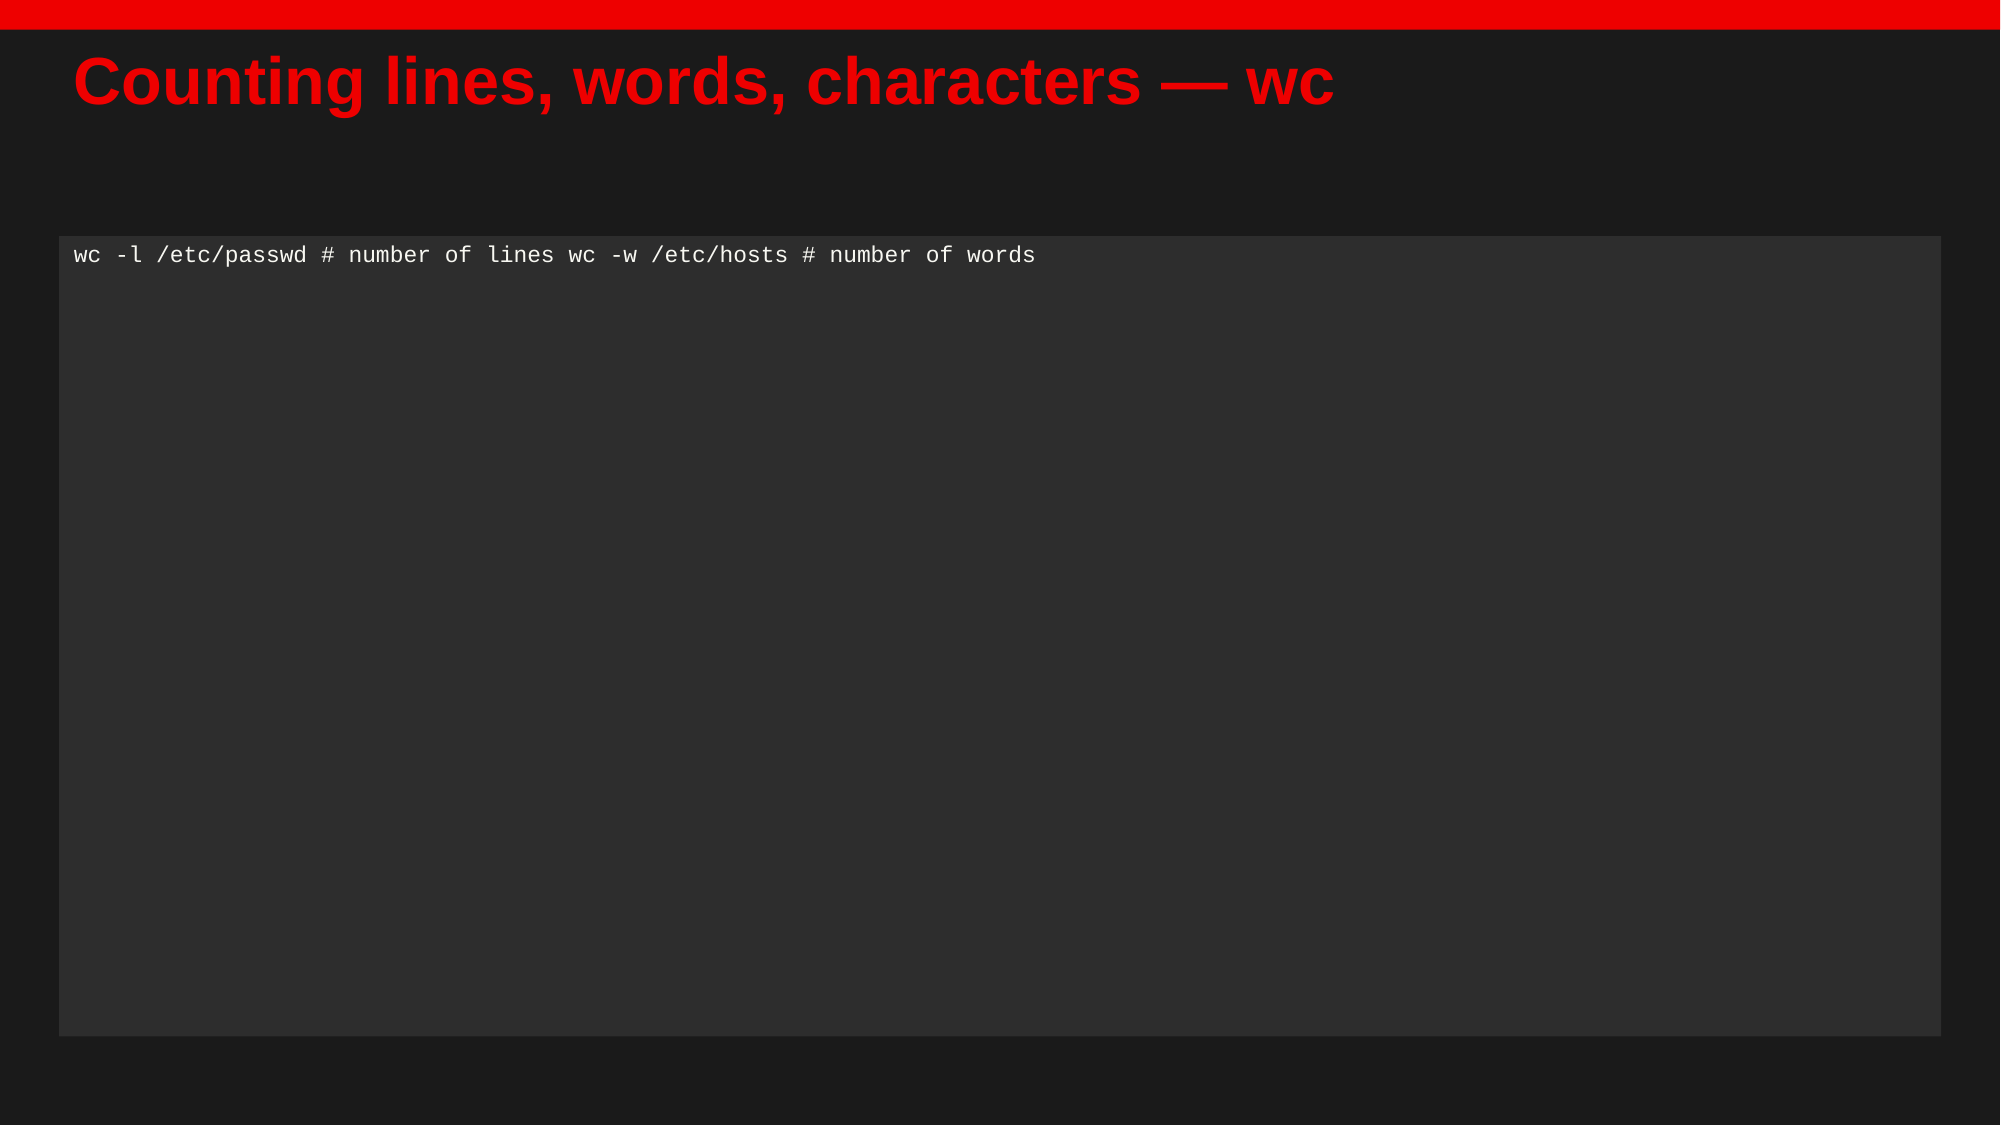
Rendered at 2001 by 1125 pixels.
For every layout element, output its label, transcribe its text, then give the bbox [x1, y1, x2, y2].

text_box Counting lines, words, characters — wc [59, 36, 1942, 208]
text_box wc -l /etc/passwd # number of lines wc -w /etc/hosts # number of words [59, 236, 1942, 1037]
text_box [0, 0, 2001, 30]
